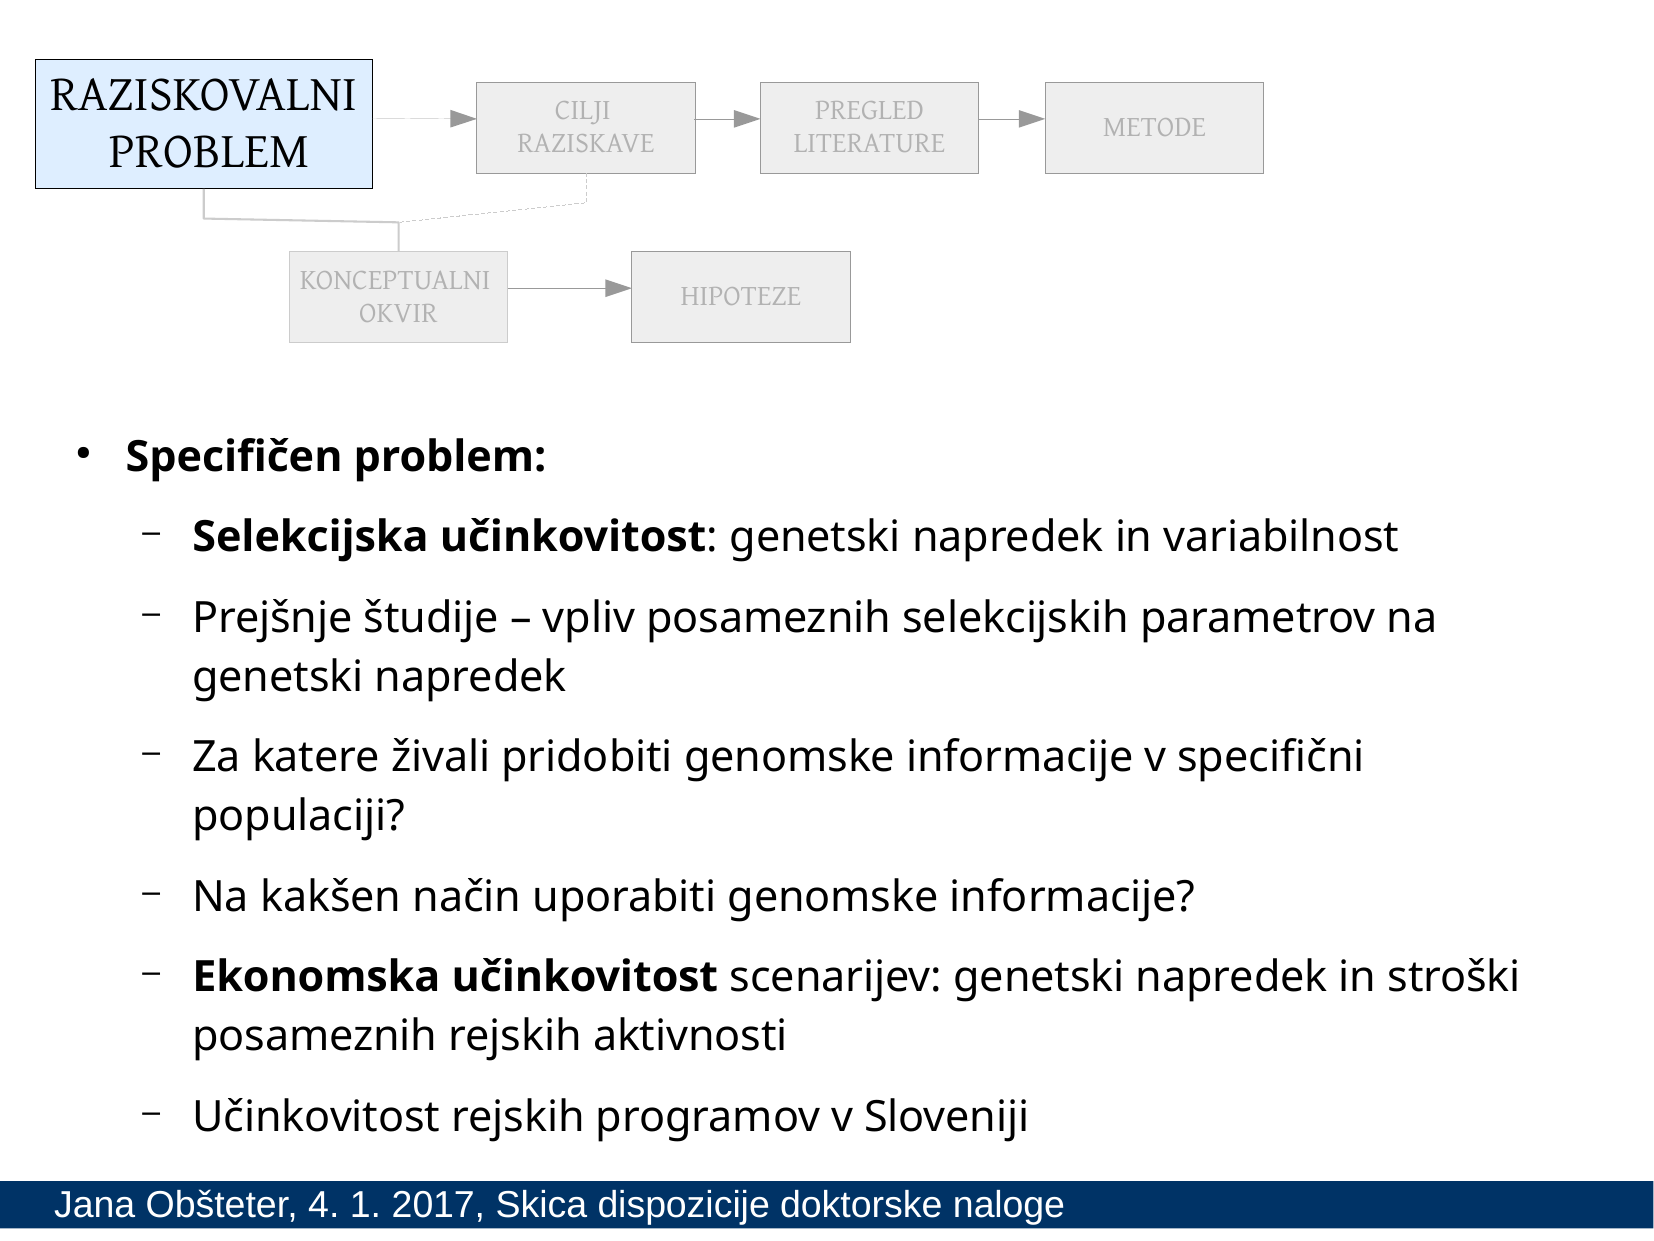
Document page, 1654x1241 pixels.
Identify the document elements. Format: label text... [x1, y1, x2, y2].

text_box PREGLED LITERATURE [760, 82, 979, 174]
text_box KONCEPTUALNI OKVIR [289, 251, 508, 343]
text_box RAZISKOVALNI PROBLEM [35, 59, 373, 189]
list Specifičen problem: Selekcijska učinkovitost: genetski napredek in variabilnost Prejšnje študije – vpliv posameznih selekcijskih parametrov na genetski napredek Za katere živali pridobiti genomske informacije v specifični populaciji? Na kakšen način uporabiti genomske informacije? Ekonomska učinkovitost scenarijev: genetski napredek in stroški posameznih rejskih aktivnosti Učinkovitost rejskih programov v Sloveniji [59, 425, 1548, 1145]
text_box HIPOTEZE [631, 251, 851, 343]
text_box METODE [1045, 82, 1264, 174]
text_box Jana Obšteter, 4. 1. 2017, Skica dispozicije doktorske naloge [0, 1181, 1654, 1229]
text_box CILJI RAZISKAVE [476, 82, 696, 174]
